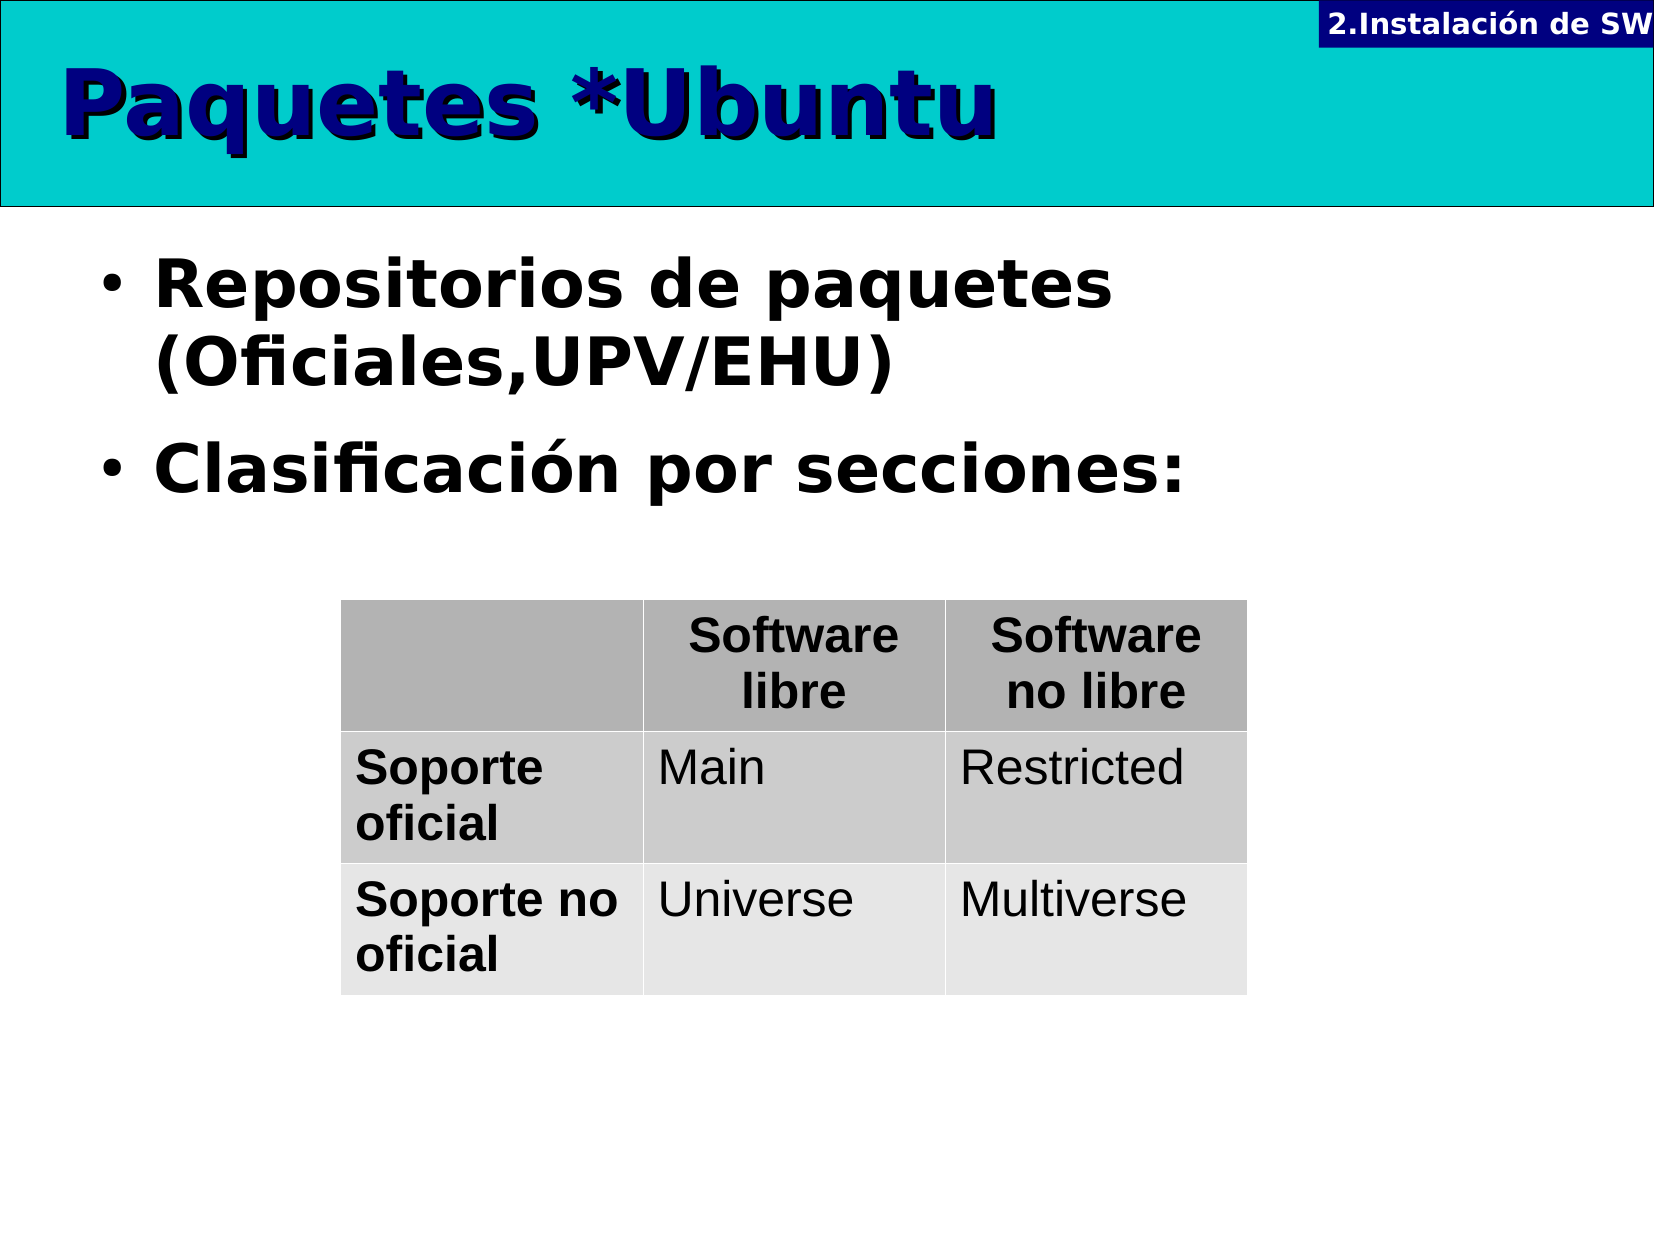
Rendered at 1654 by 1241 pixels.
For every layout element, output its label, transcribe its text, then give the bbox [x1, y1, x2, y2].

table_cell Soporte no oficial [341, 864, 643, 995]
list Repositorios de paquetes (Oficiales,UPV/EHU) Clasificación por secciones: [82, 245, 1571, 1109]
table_cell Multiverse [946, 864, 1247, 995]
title Paquetes *Ubuntu [59, 14, 1654, 192]
table_cell Soporte oficial [341, 732, 643, 863]
table_cell Universe [644, 864, 945, 995]
table_cell Restricted [946, 732, 1247, 863]
table_cell Main [644, 732, 945, 863]
table_header Software no libre [946, 600, 1247, 731]
table_header Software libre [644, 600, 945, 731]
text_box 2.Instalación de SW [1318, 0, 1654, 48]
table_header [341, 600, 643, 731]
